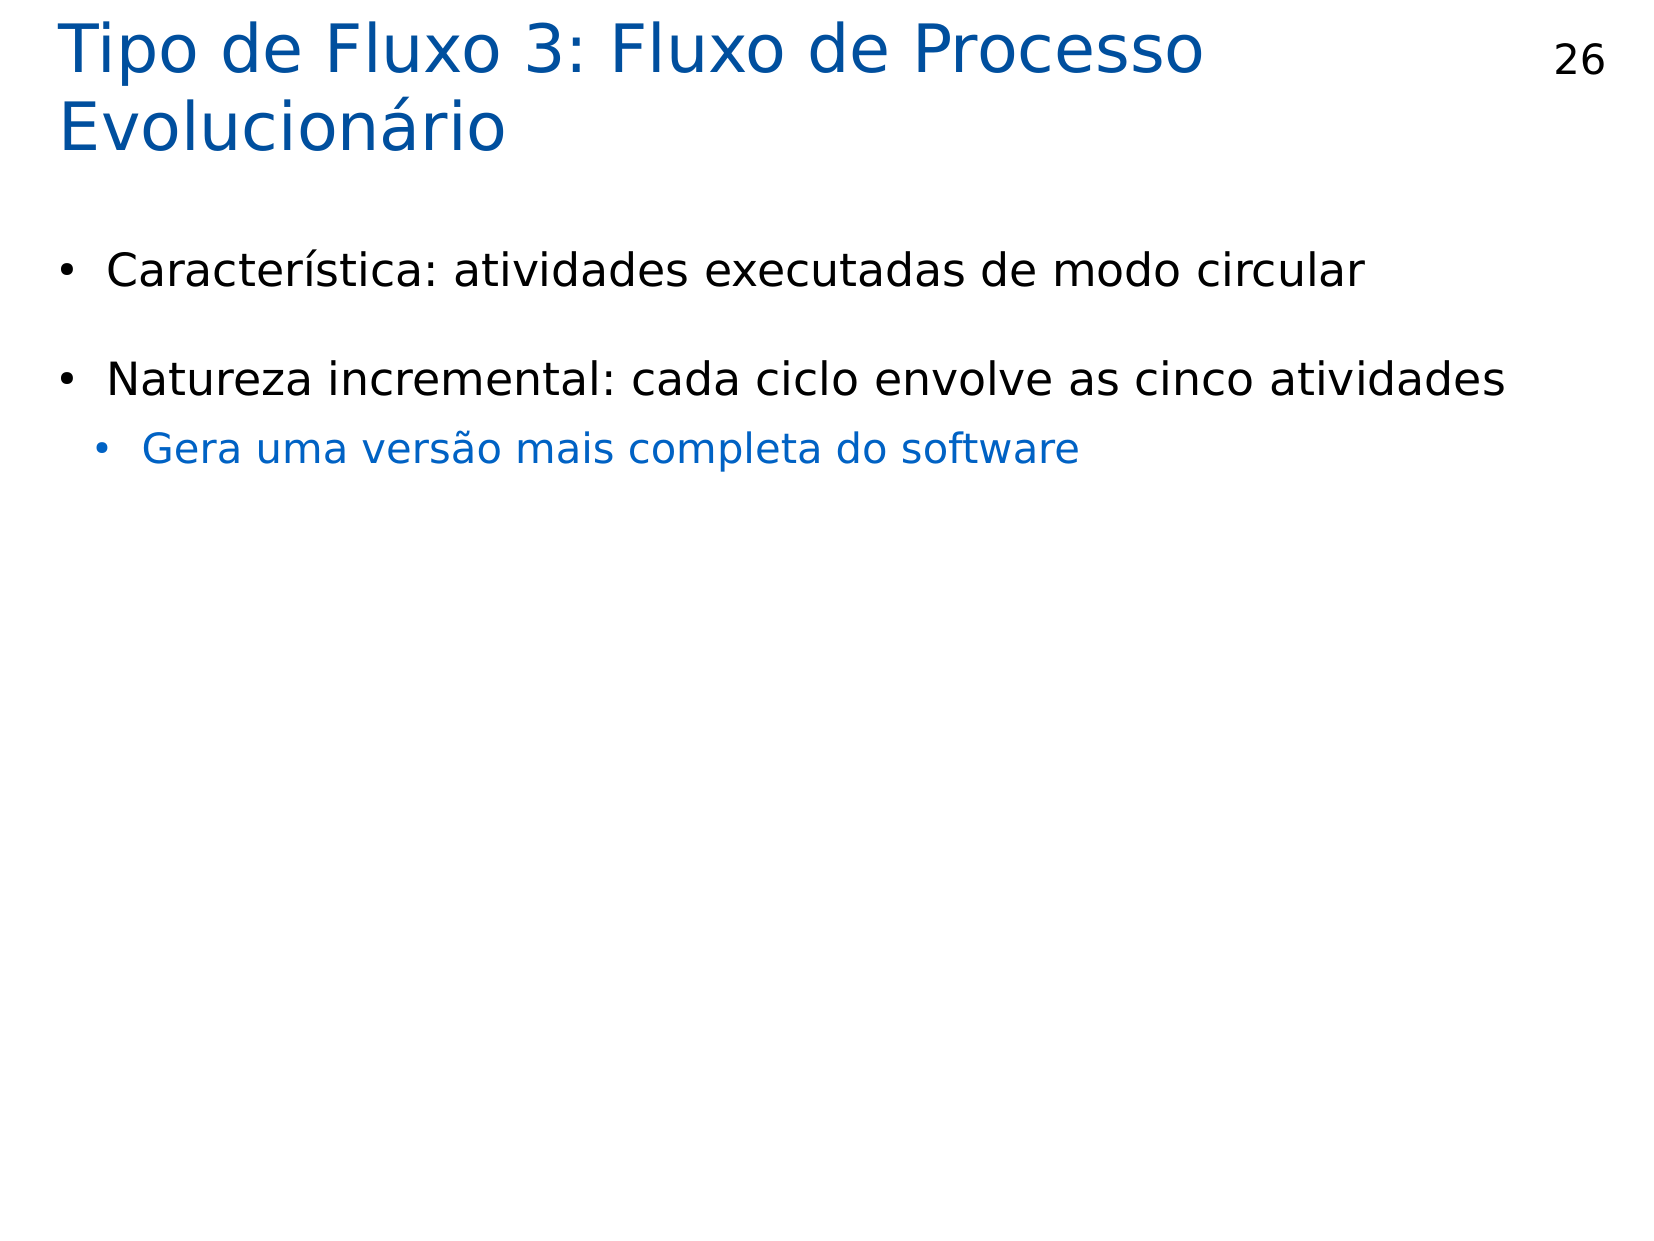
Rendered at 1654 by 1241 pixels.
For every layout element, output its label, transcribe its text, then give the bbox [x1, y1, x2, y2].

list Característica: atividades executadas de modo circular Natureza incremental: cada ciclo envolve as cinco atividades Gera uma versão mais completa do software [59, 236, 1595, 1211]
title Tipo de Fluxo 3: Fluxo de Processo Evolucionário [59, 10, 1506, 167]
